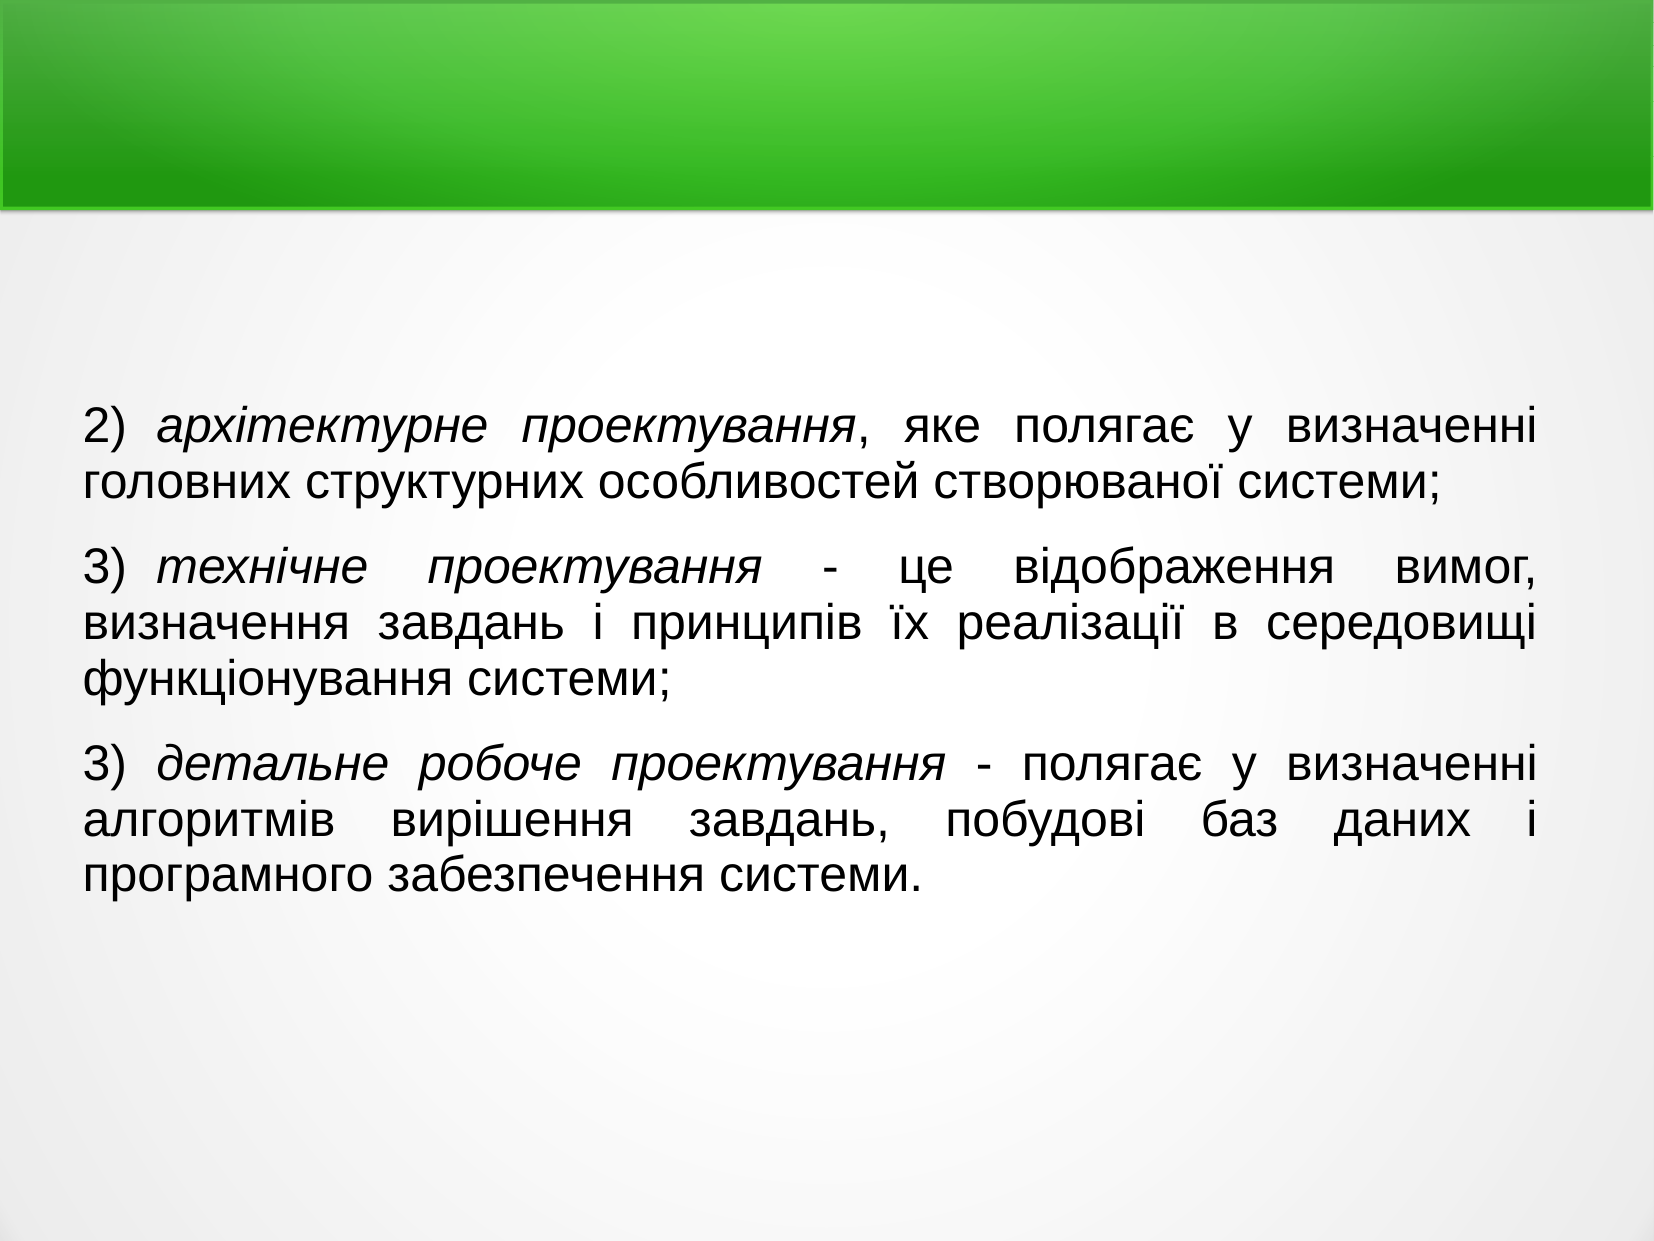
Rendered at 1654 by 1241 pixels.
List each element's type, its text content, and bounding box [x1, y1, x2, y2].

subtitle 2) архітектурне проектування, яке полягає у визначенні голо­вних структурних особливостей створюваної системи; 3) технічне проектування - це відображення вимог, визначен­ня завдань і принципів їх реалізації в середовищі функціонування системи; 3) детальне робоче проектування - полягає у визначенні алго­ритмів вирішення завдань, побудові баз даних і програмного забезпе­чення системи. [82, 290, 1538, 1010]
